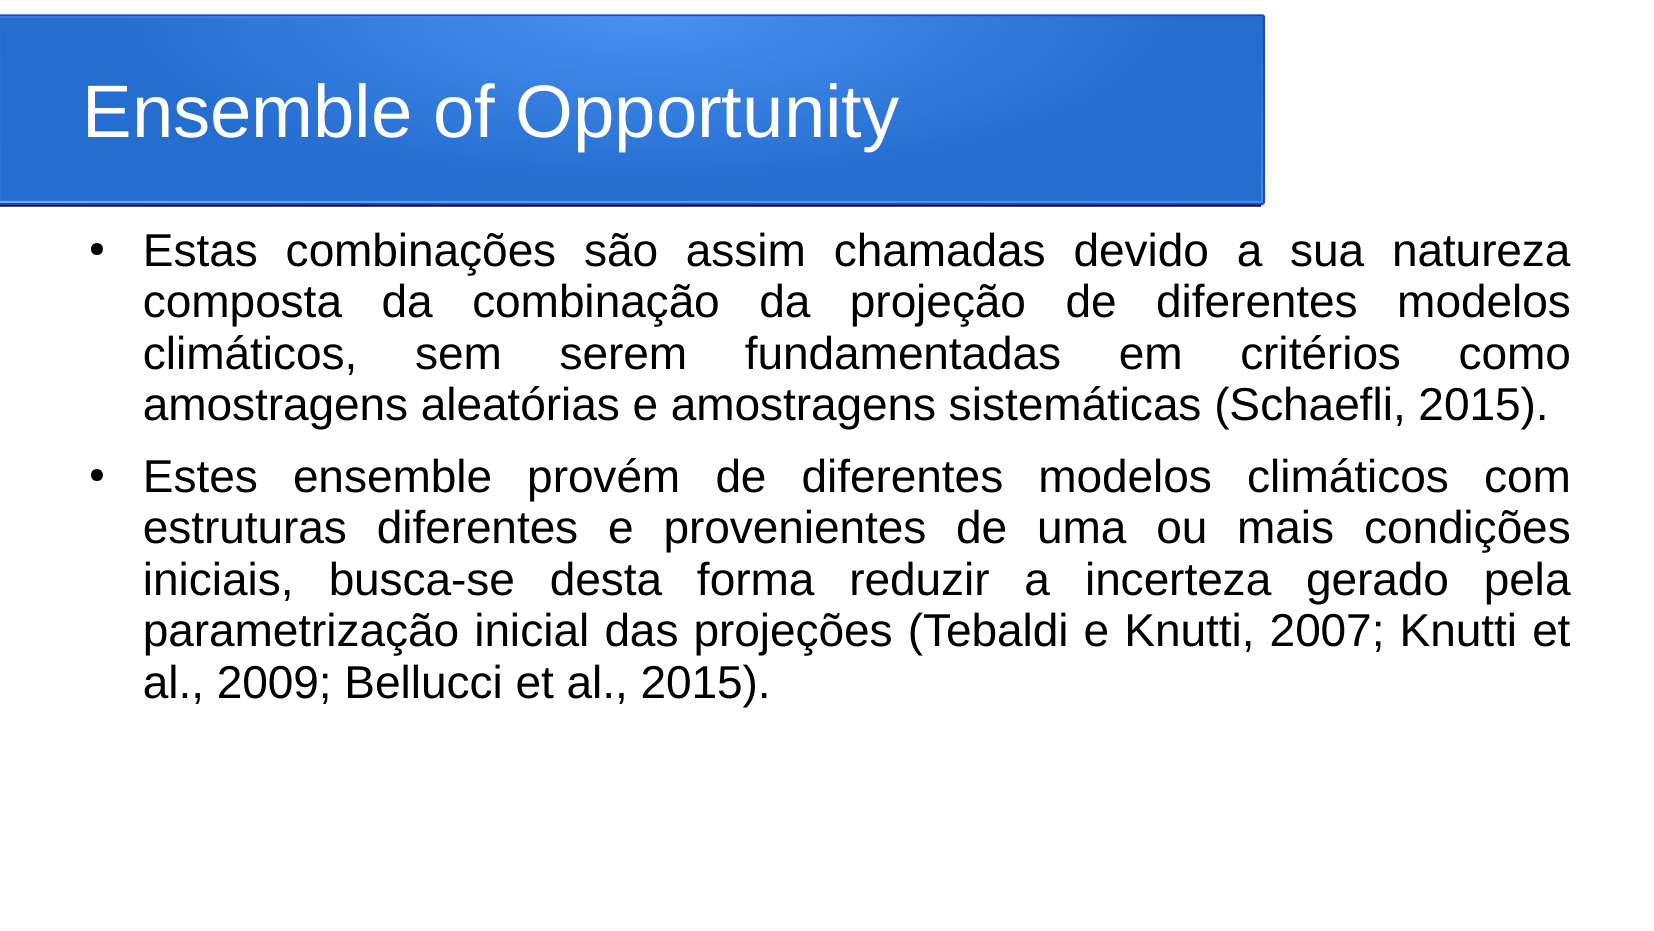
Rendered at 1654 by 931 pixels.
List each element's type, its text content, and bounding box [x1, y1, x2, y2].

list Estas combinações são assim chamadas devido a sua natureza composta da combinação da projeção de diferentes modelos climáticos, sem serem fundamentadas em critérios como amostragens aleatórias e amostragens sistemáticas (Schaefli, 2015). Estes ensemble provém de diferentes modelos climáticos com estruturas diferentes e provenientes de uma ou mais condições iniciais, busca-se desta forma reduzir a incerteza gerado pela parametrização inicial das projeções (Tebaldi e Knutti, 2007; Knutti et al., 2009; Bellucci et al., 2015). [82, 224, 1571, 764]
title Ensemble of Opportunity [82, 35, 1235, 189]
